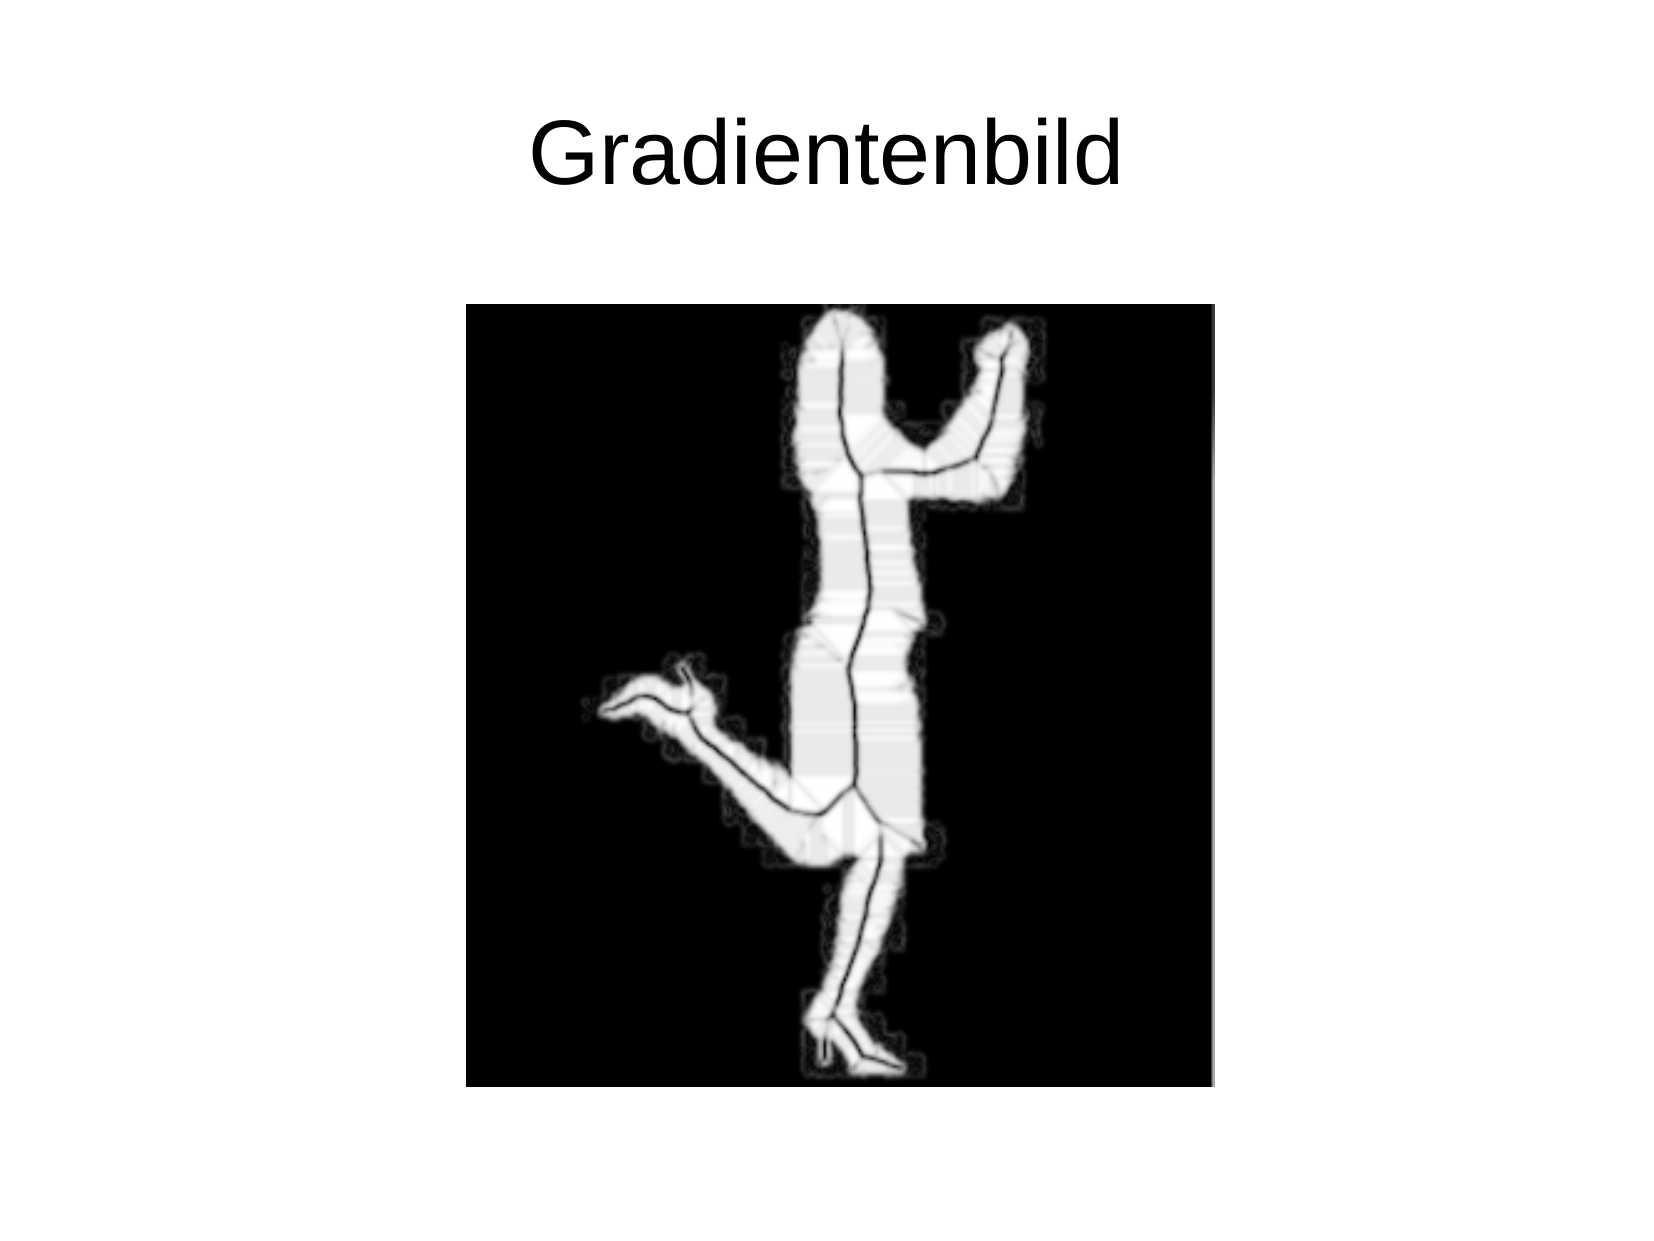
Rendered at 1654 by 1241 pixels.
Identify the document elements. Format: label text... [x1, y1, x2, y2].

title Gradientenbild [82, 49, 1571, 257]
picture [466, 304, 1215, 1087]
